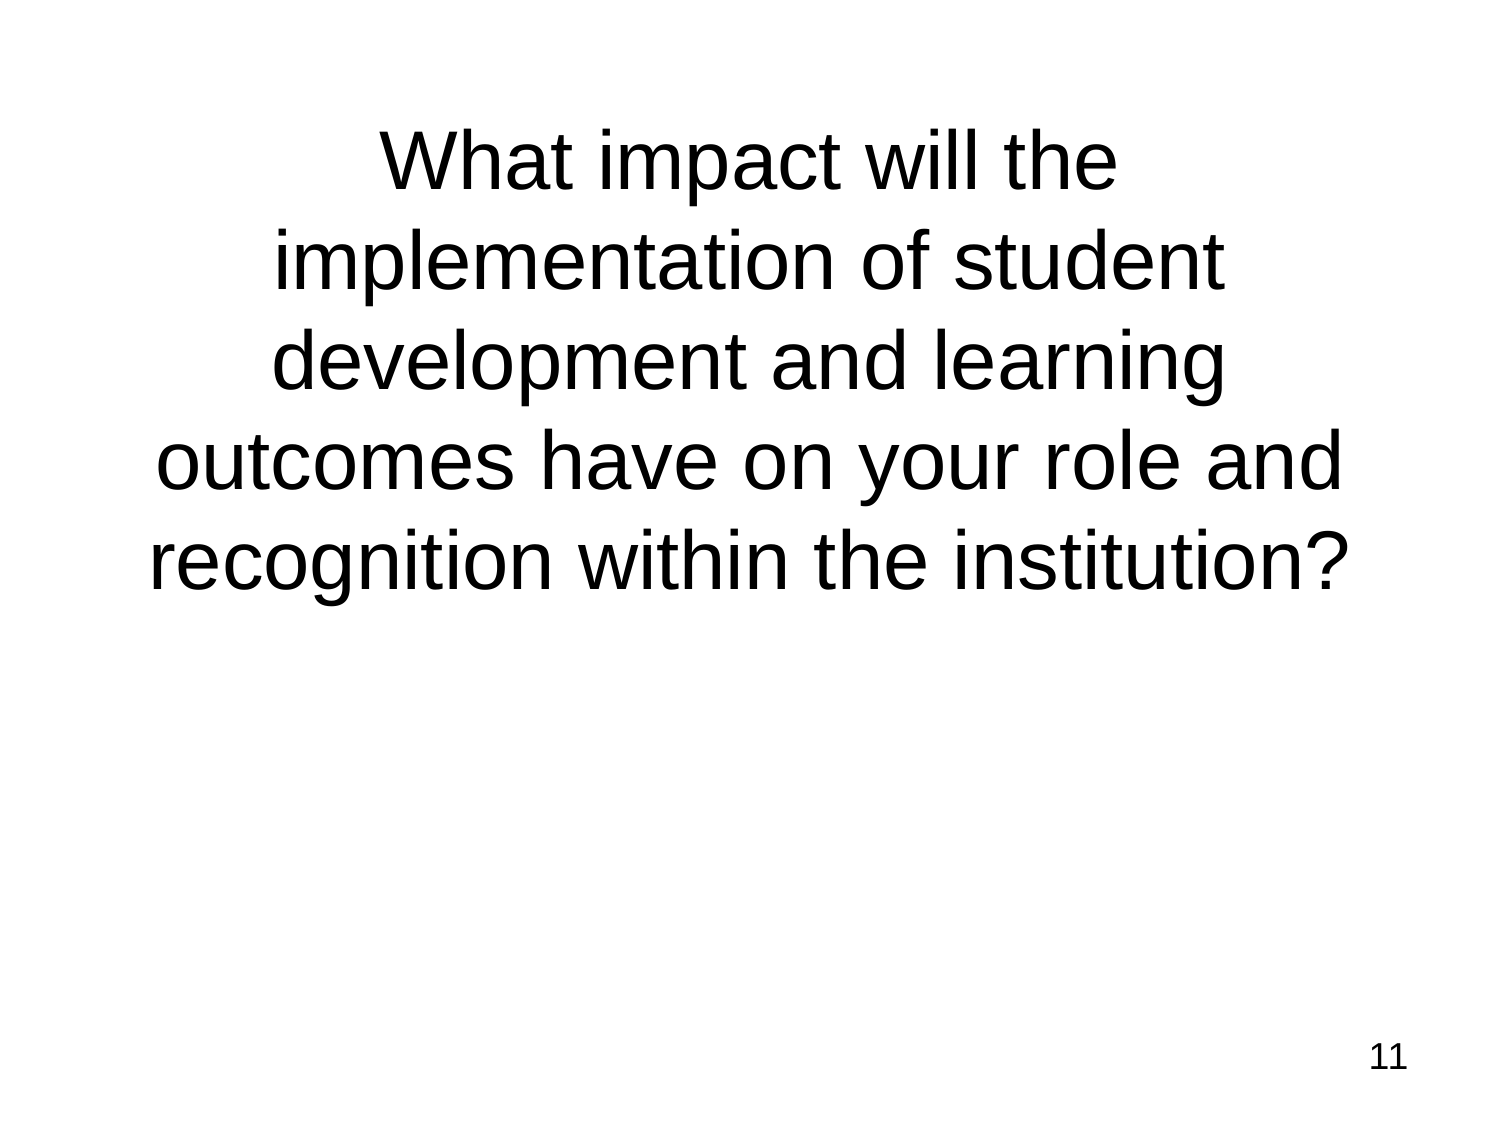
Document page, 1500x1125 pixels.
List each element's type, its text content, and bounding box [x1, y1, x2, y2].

title What impact will the implementation of student development and learning outcomes have on your role and recognition within the institution? [75, 262, 1426, 450]
